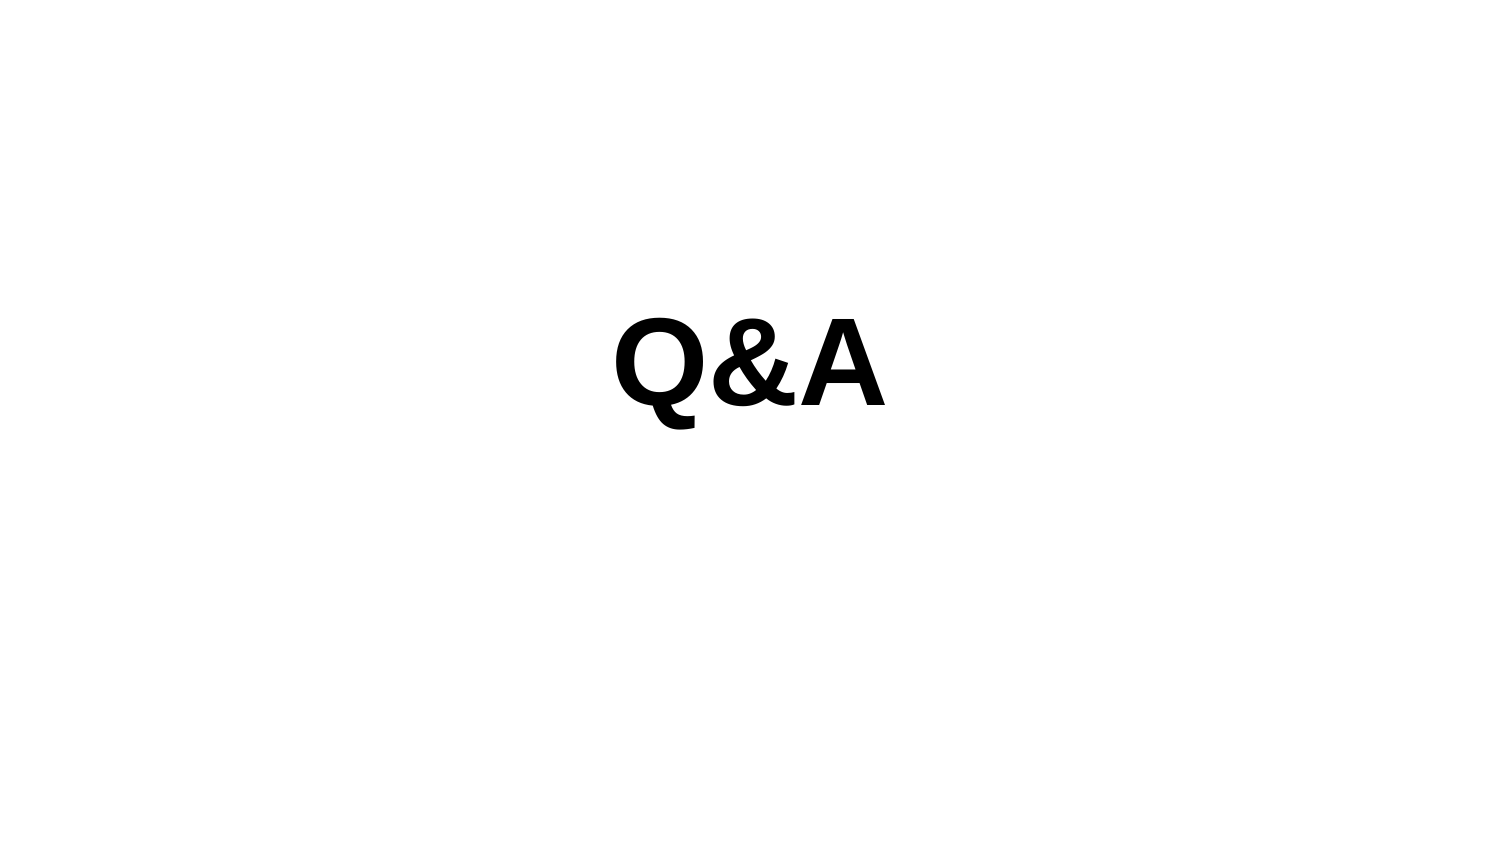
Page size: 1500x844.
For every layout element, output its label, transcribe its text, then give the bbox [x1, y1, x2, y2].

list Q&A [51, 265, 1449, 691]
